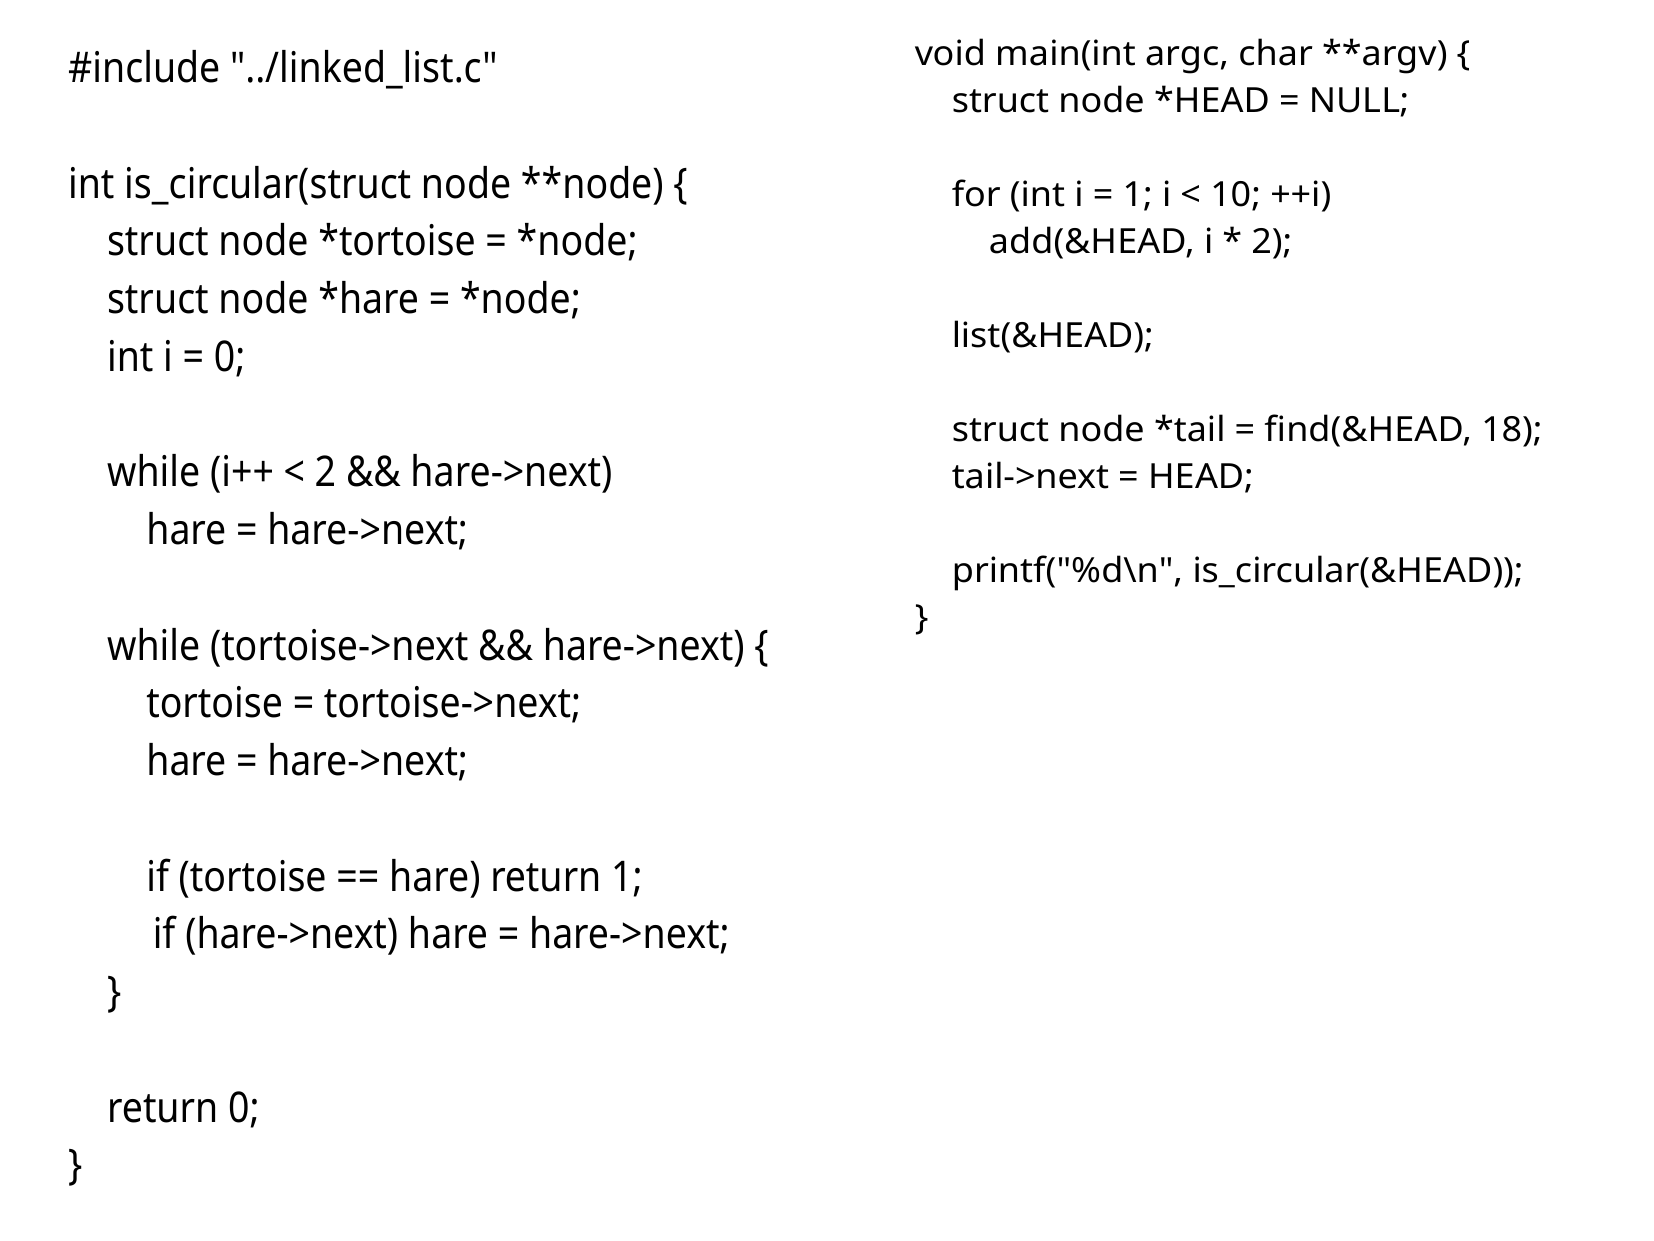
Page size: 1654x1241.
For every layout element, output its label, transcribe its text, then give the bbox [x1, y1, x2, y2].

text_box #include "../linked_list.c" int is_circular(struct node **node) { struct node *tortoise = *node; struct node *hare = *node; int i = 0; while (i++ < 2 && hare->next) hare = hare->next; while (tortoise->next && hare->next) { tortoise = tortoise->next; hare = hare->next; if (tortoise == hare) return 1; if (hare->next) hare = hare->next; } return 0; } [53, 30, 786, 1201]
text_box void main(int argc, char **argv) { struct node *HEAD = NULL; for (int i = 1; i < 10; ++i) add(&HEAD, i * 2); list(&HEAD); struct node *tail = find(&HEAD, 18); tail->next = HEAD; printf("%d\n", is_circular(&HEAD)); } [900, 21, 1561, 646]
